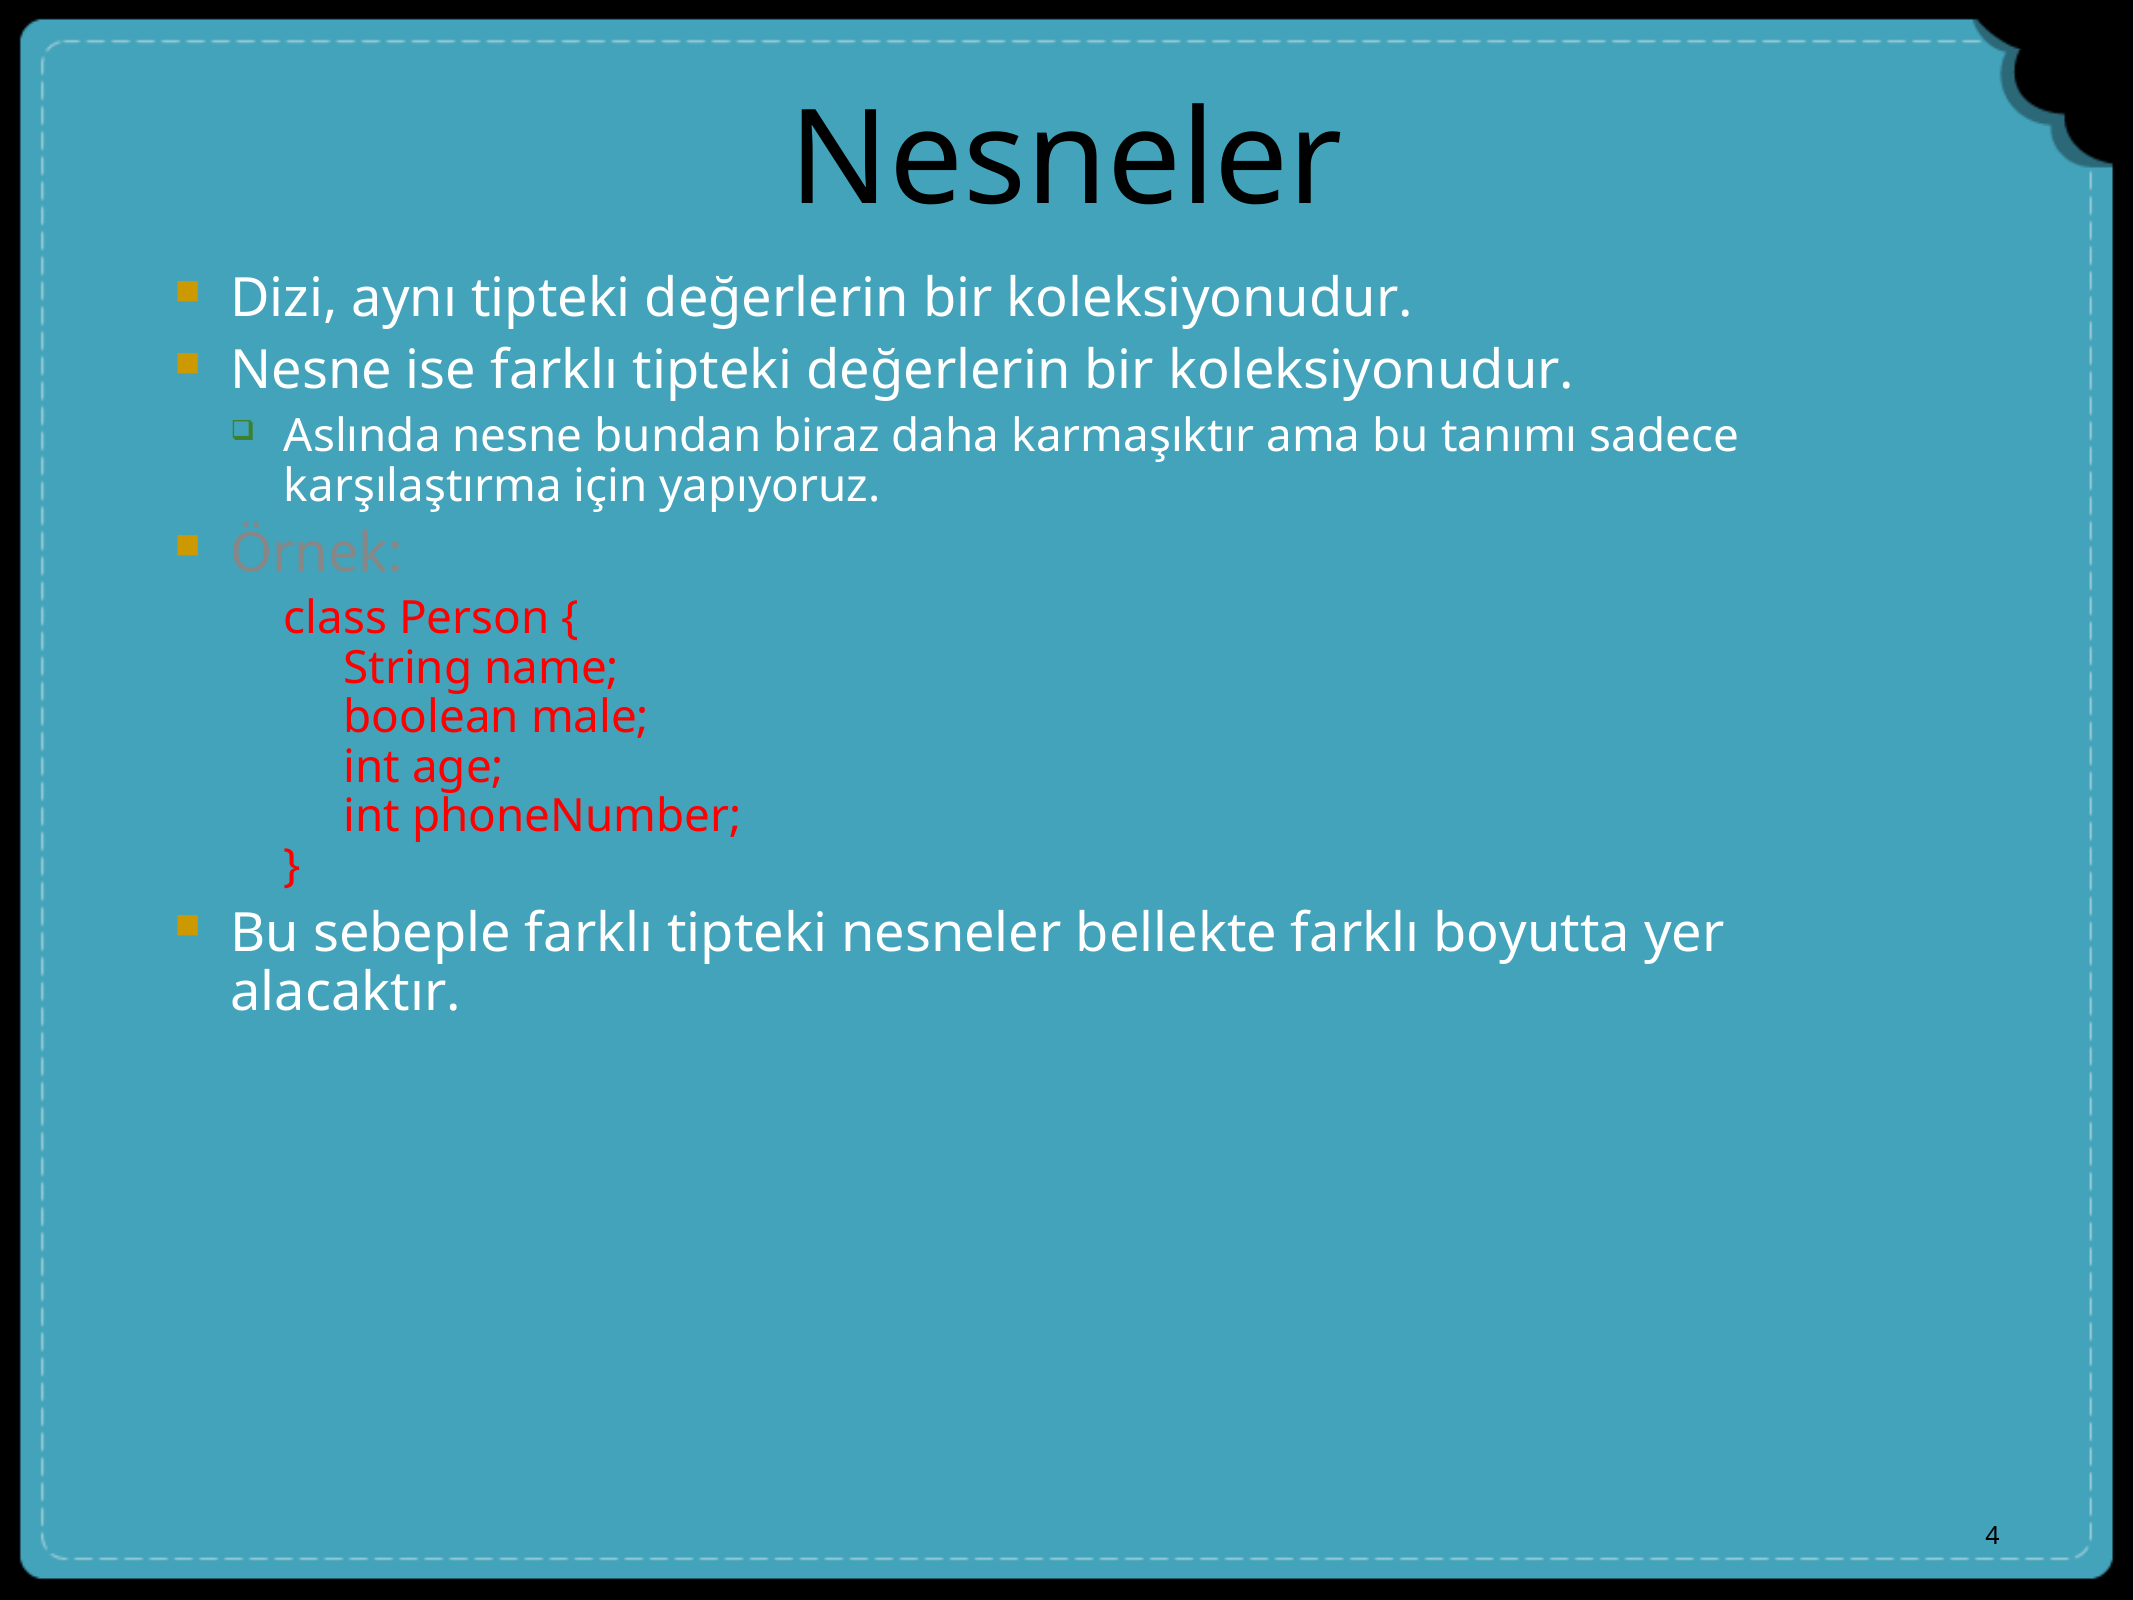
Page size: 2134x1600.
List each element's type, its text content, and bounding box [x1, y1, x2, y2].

picture [0, 0, 2134, 1600]
title Nesneler [106, 64, 2027, 311]
list Dizi, aynı tipteki değerlerin bir koleksiyonudur. Nesne ise farklı tipteki değerlerin bir koleksiyonudur. Aslında nesne bundan biraz daha karmaşıktır ama bu tanımı sadece karşılaştırma için yapıyoruz. Örnek: class Person { String name; boolean male; int age; int phoneNumber; } Bu sebeple farklı tipteki nesneler bellekte farklı boyutta yer alacaktır. [159, 262, 1974, 1436]
